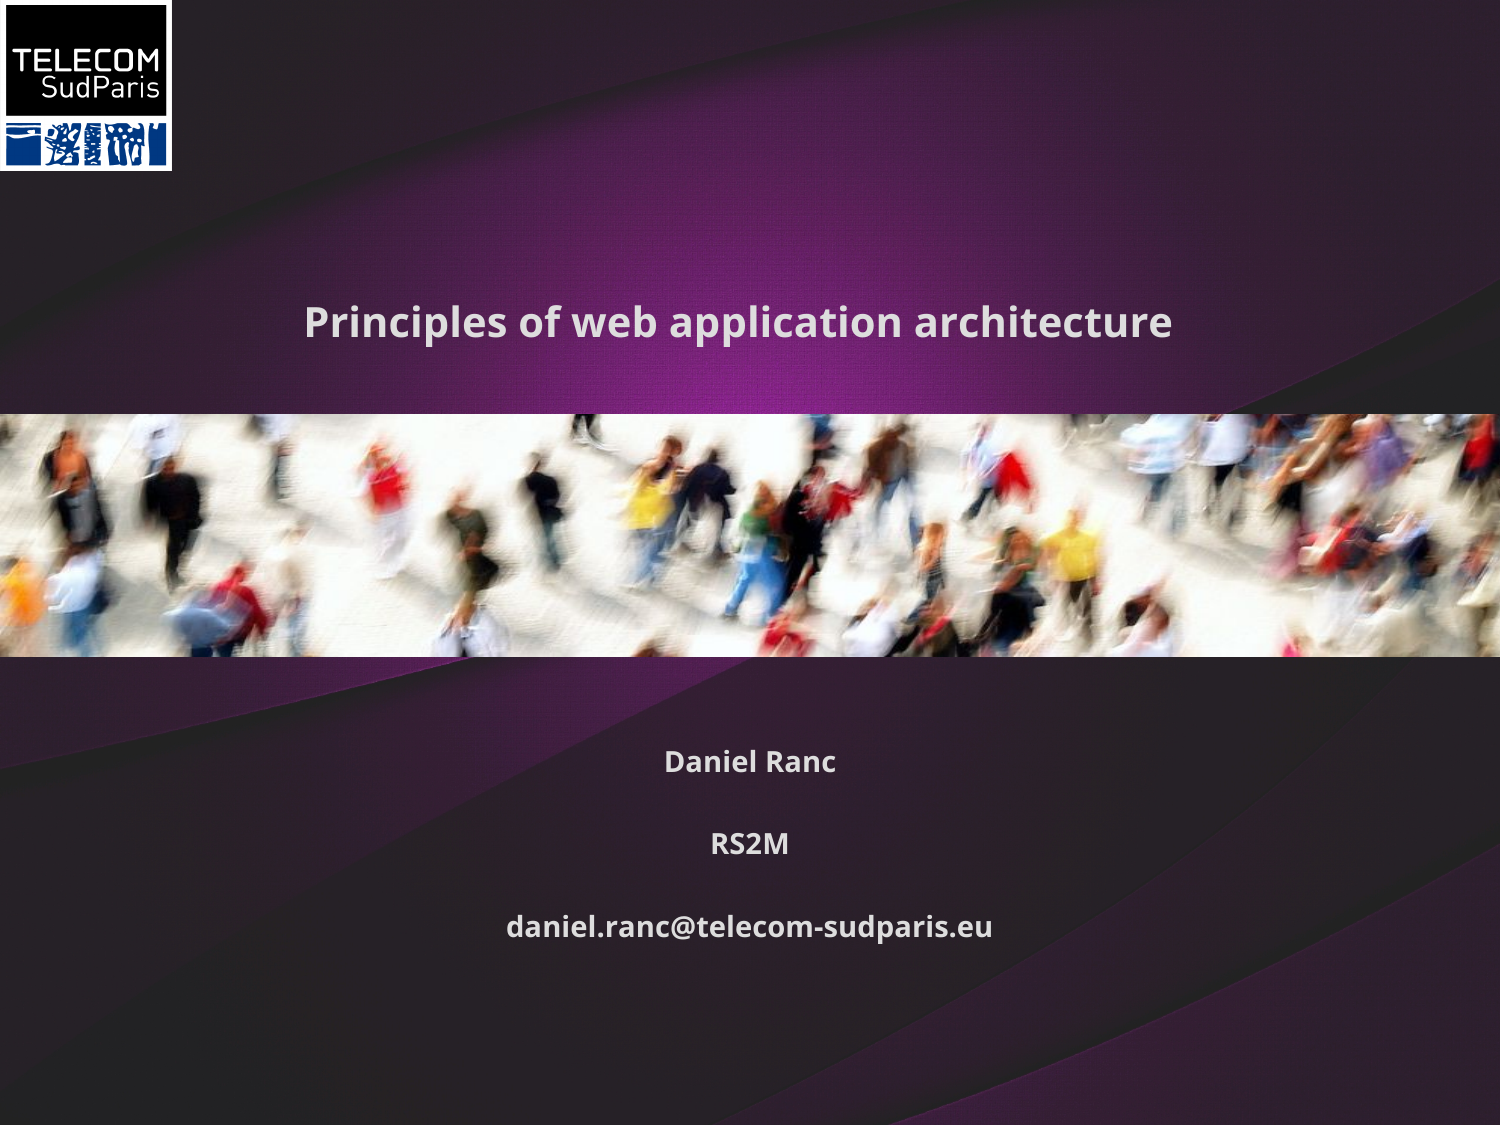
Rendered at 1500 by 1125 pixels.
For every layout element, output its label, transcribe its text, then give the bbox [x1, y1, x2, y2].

title Principles of web application architecture [101, 231, 1377, 409]
picture [0, 0, 1500, 1125]
subtitle Daniel Ranc RS2M daniel.ranc@telecom-sudparis.eu [225, 735, 1276, 1024]
